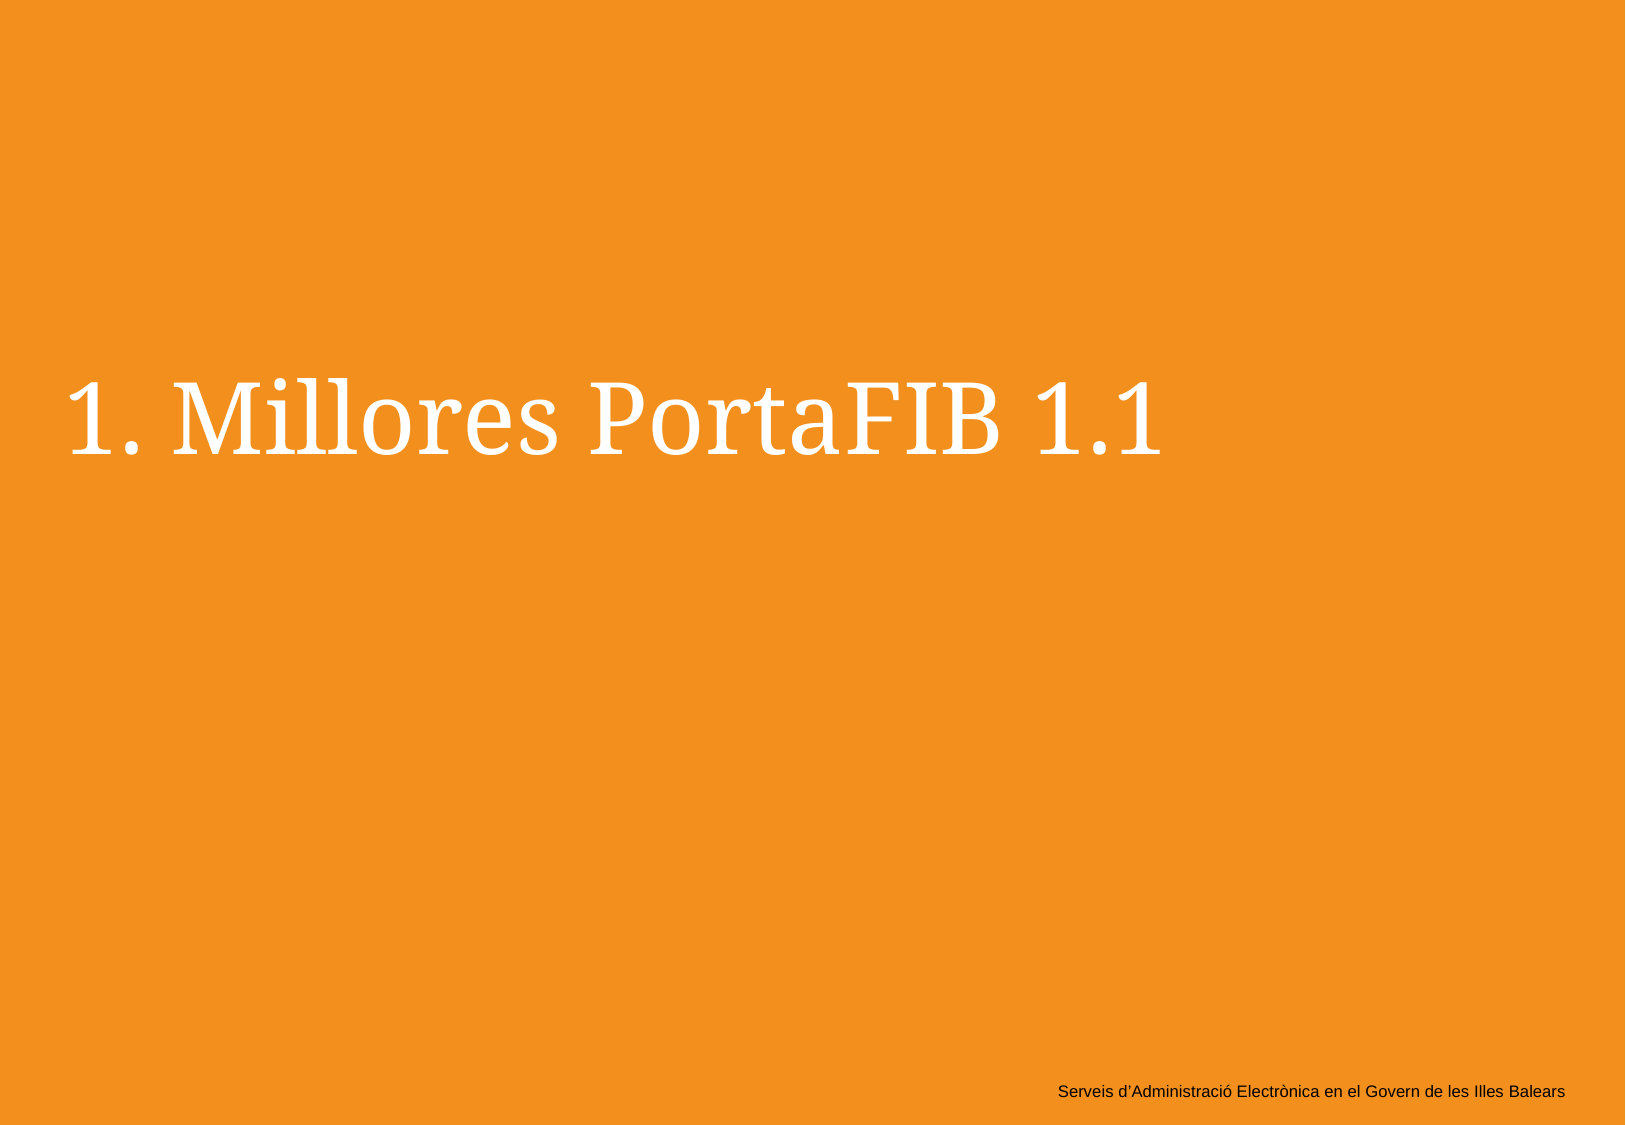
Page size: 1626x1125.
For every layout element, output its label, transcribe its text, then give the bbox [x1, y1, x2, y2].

title 1. Millores PortaFIB 1.1 [63, 354, 1561, 476]
